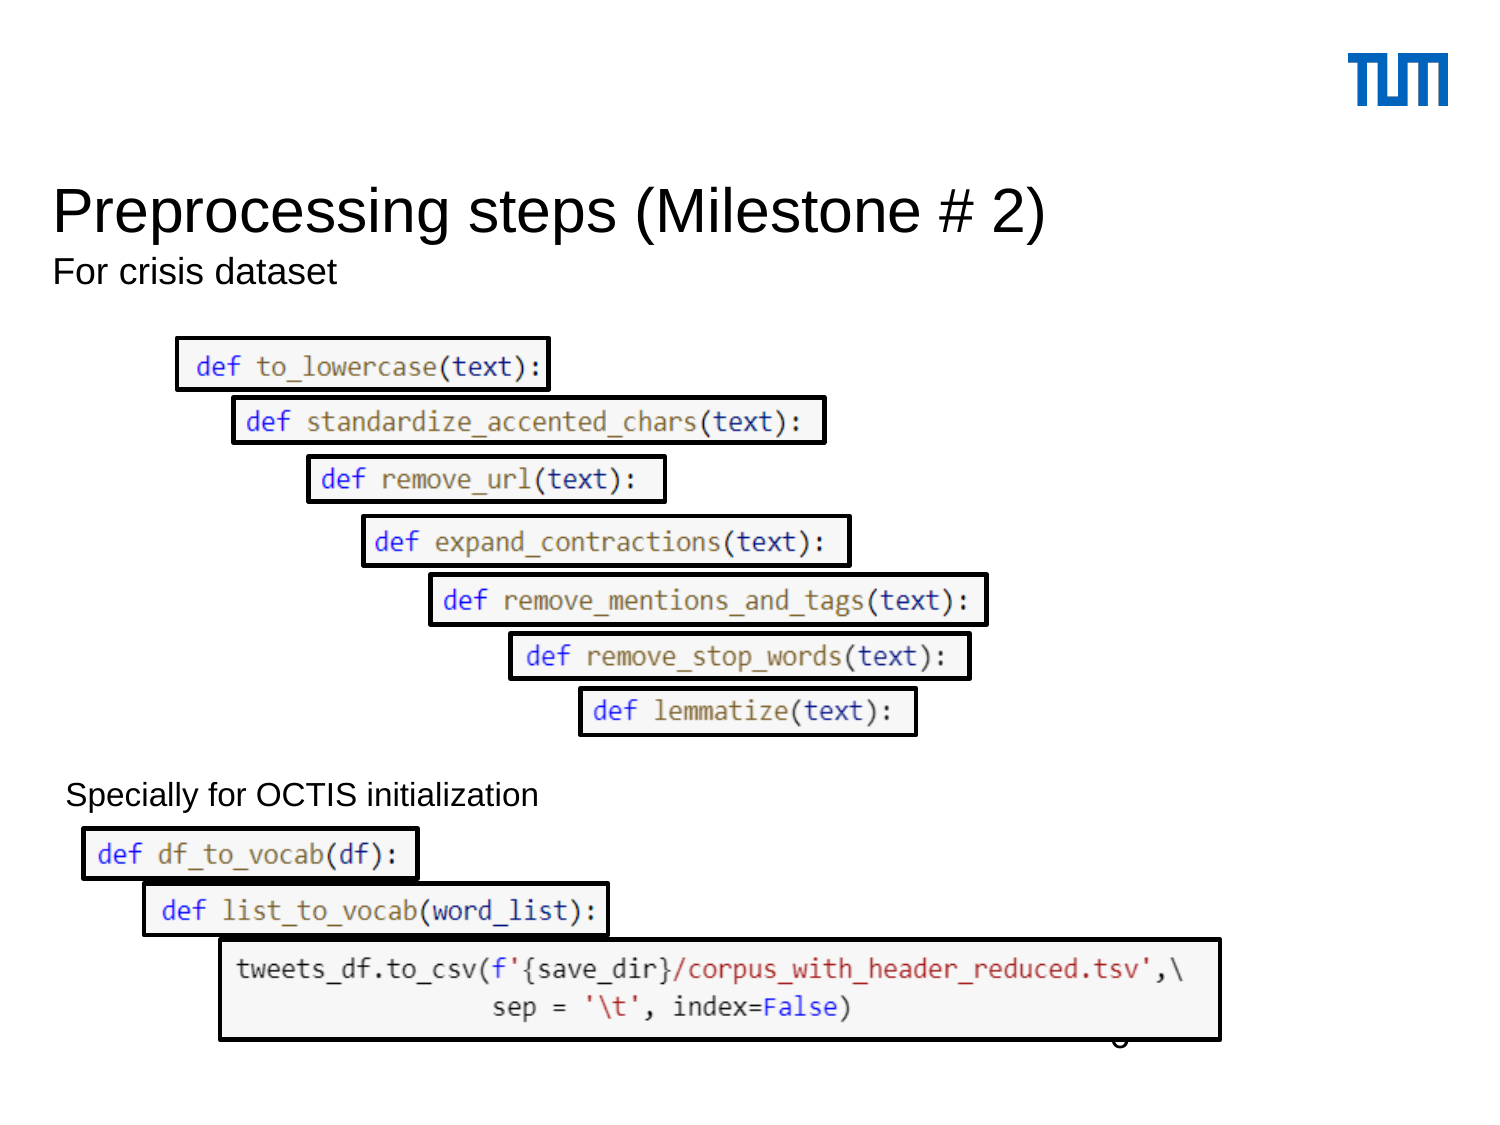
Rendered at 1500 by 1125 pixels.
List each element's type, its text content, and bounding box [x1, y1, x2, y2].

picture [179, 340, 547, 388]
picture [146, 885, 606, 933]
picture [235, 399, 822, 441]
text_box Preprocessing steps (Milestone # 2) For crisis dataset [52, 165, 1449, 233]
picture [310, 458, 663, 500]
picture [222, 942, 1218, 1038]
text_box Specially for OCTIS initialization [50, 765, 558, 821]
picture [85, 830, 416, 877]
picture [432, 576, 985, 623]
picture [582, 690, 914, 733]
picture [512, 635, 968, 677]
picture [365, 518, 848, 564]
text_box <number> [1109, 1003, 1446, 1064]
picture [1348, 53, 1448, 106]
